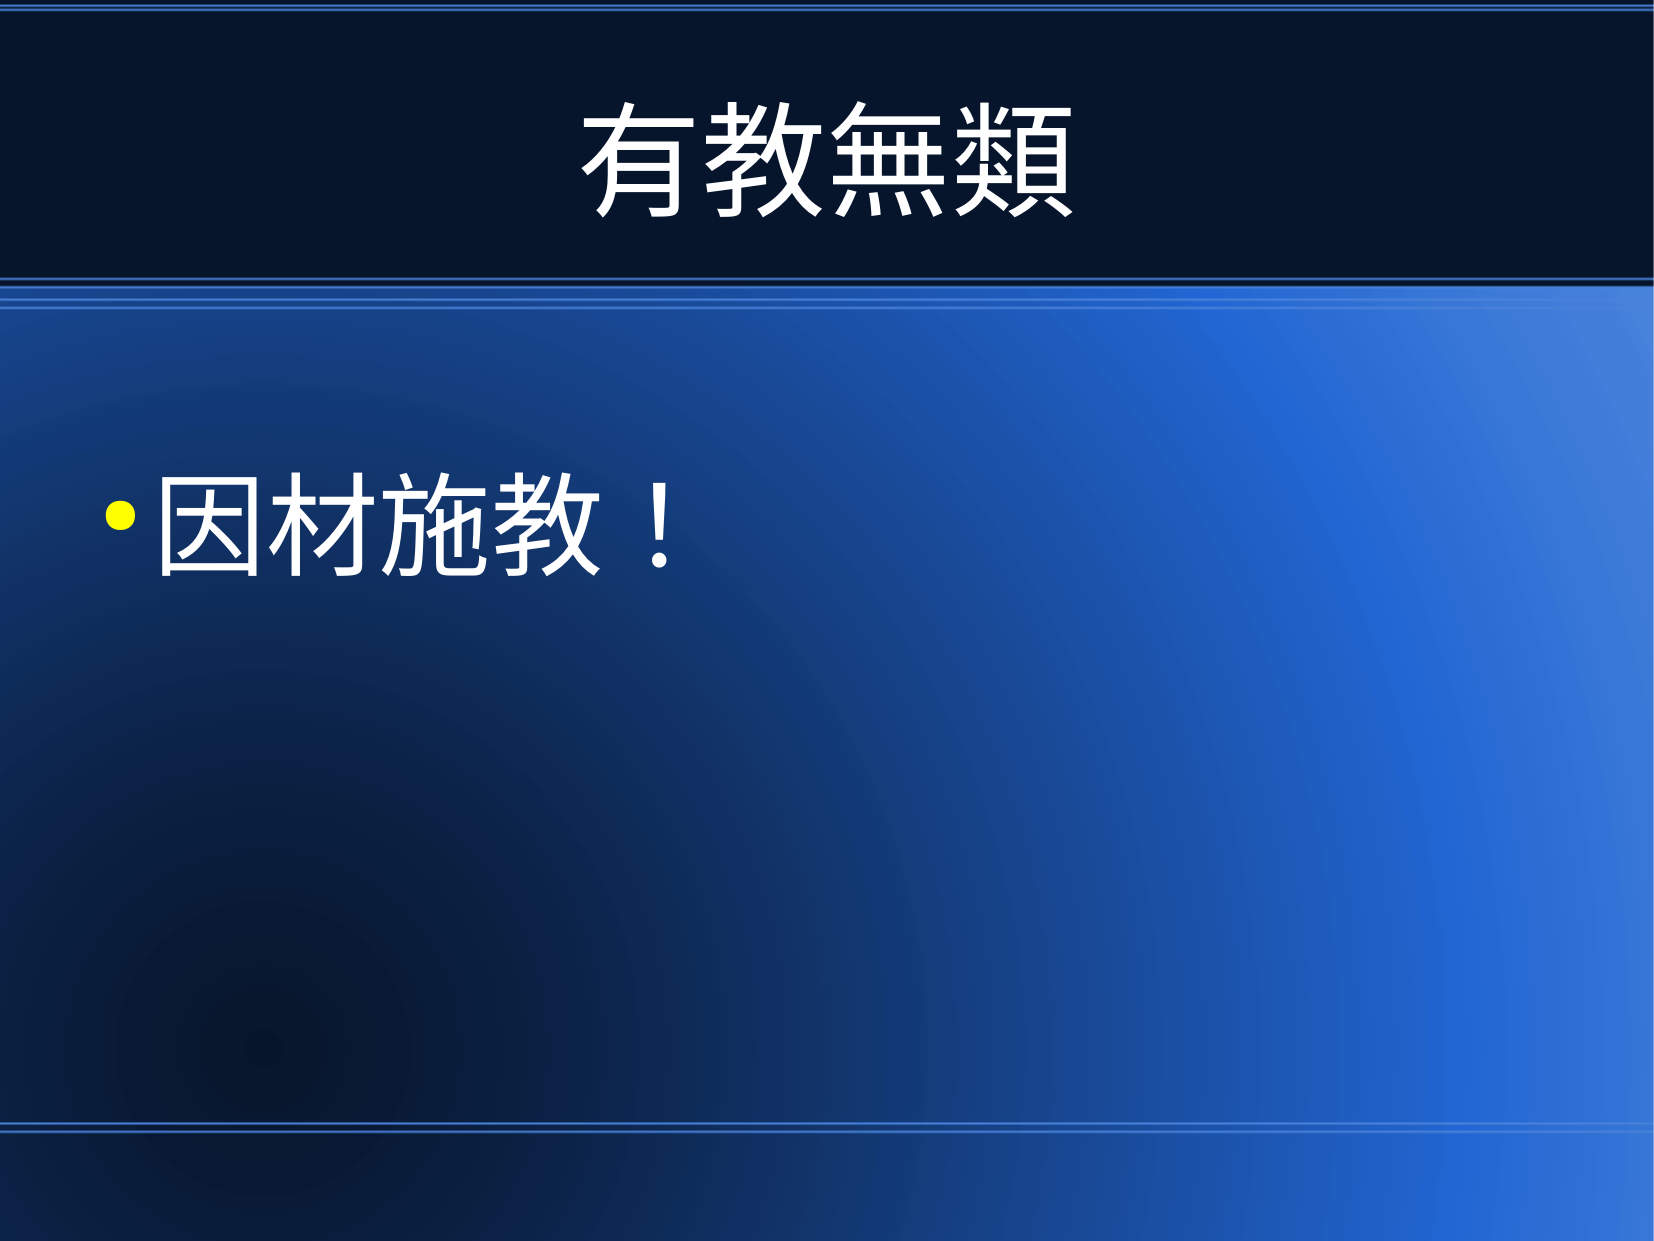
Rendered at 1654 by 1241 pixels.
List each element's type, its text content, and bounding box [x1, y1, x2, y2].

title 有教無類 [82, 49, 1571, 257]
picture [0, 0, 1654, 1241]
list 因材施教！ [82, 355, 1571, 1241]
